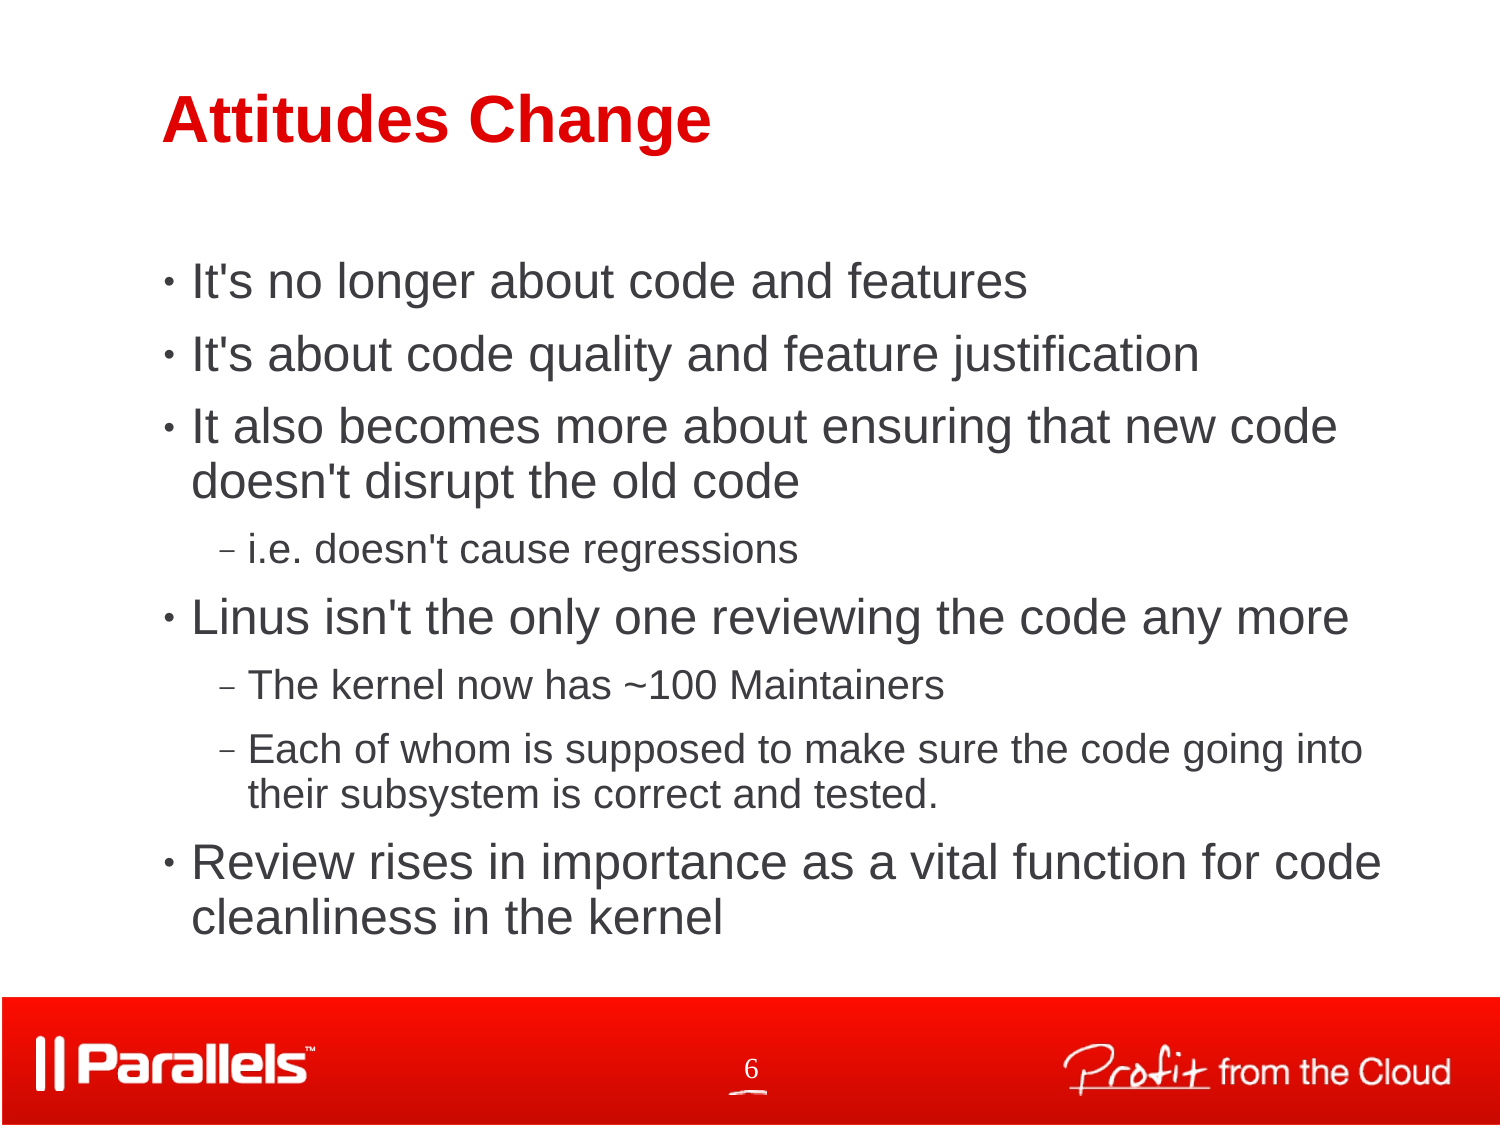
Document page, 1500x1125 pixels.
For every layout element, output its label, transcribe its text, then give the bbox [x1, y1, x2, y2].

picture [727, 1090, 767, 1095]
picture [1049, 1033, 1465, 1096]
title Attitudes Change [161, 41, 1383, 205]
picture [36, 1034, 318, 1091]
list It's no longer about code and features It's about code quality and feature justification It also becomes more about ensuring that new code doesn't disrupt the old code i.e. doesn't cause regressions Linus isn't the only one reviewing the code any more The kernel now has ~100 Maintainers Each of whom is supposed to make sure the code going into their subsystem is correct and tested. Review rises in importance as a vital function for code cleanliness in the kernel [163, 254, 1404, 998]
